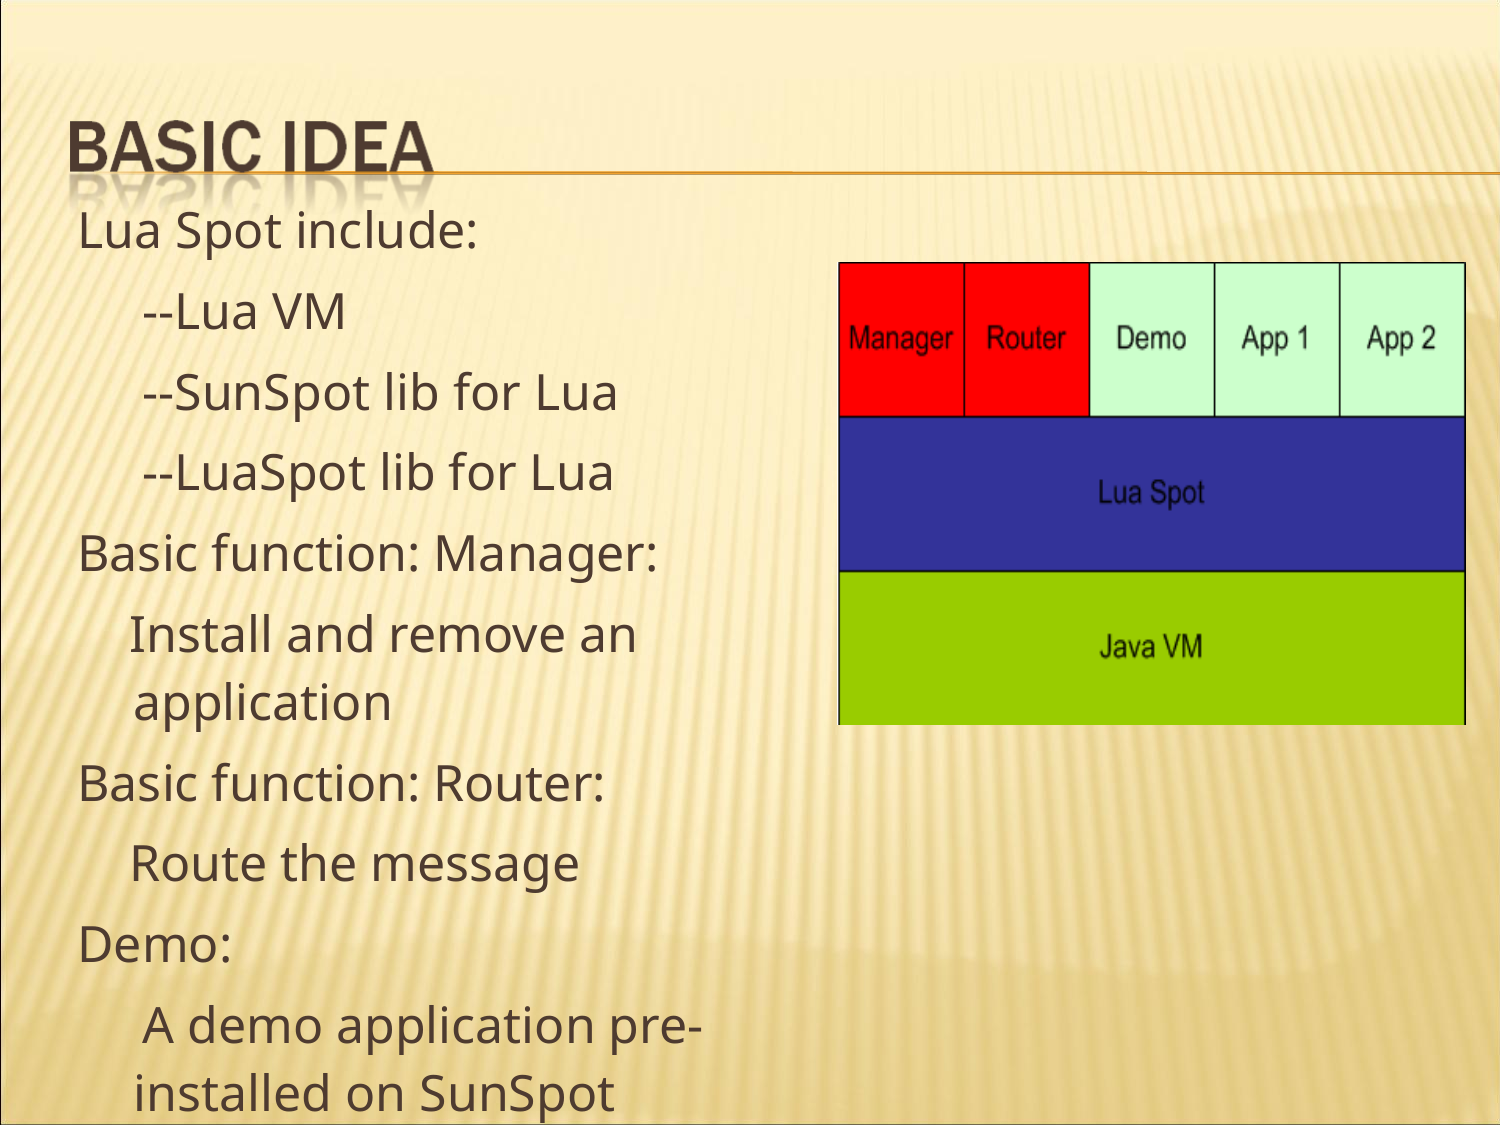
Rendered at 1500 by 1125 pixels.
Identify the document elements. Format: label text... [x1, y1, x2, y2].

picture [0, 0, 1500, 1125]
list Lua Spot include: --Lua VM --SunSpot lib for Lua --LuaSpot lib for Lua Basic function: Manager: Install and remove an application Basic function: Router: Route the message Demo: A demo application pre-installed on SunSpot [62, 187, 863, 1125]
text_box [16, 73, 1477, 264]
